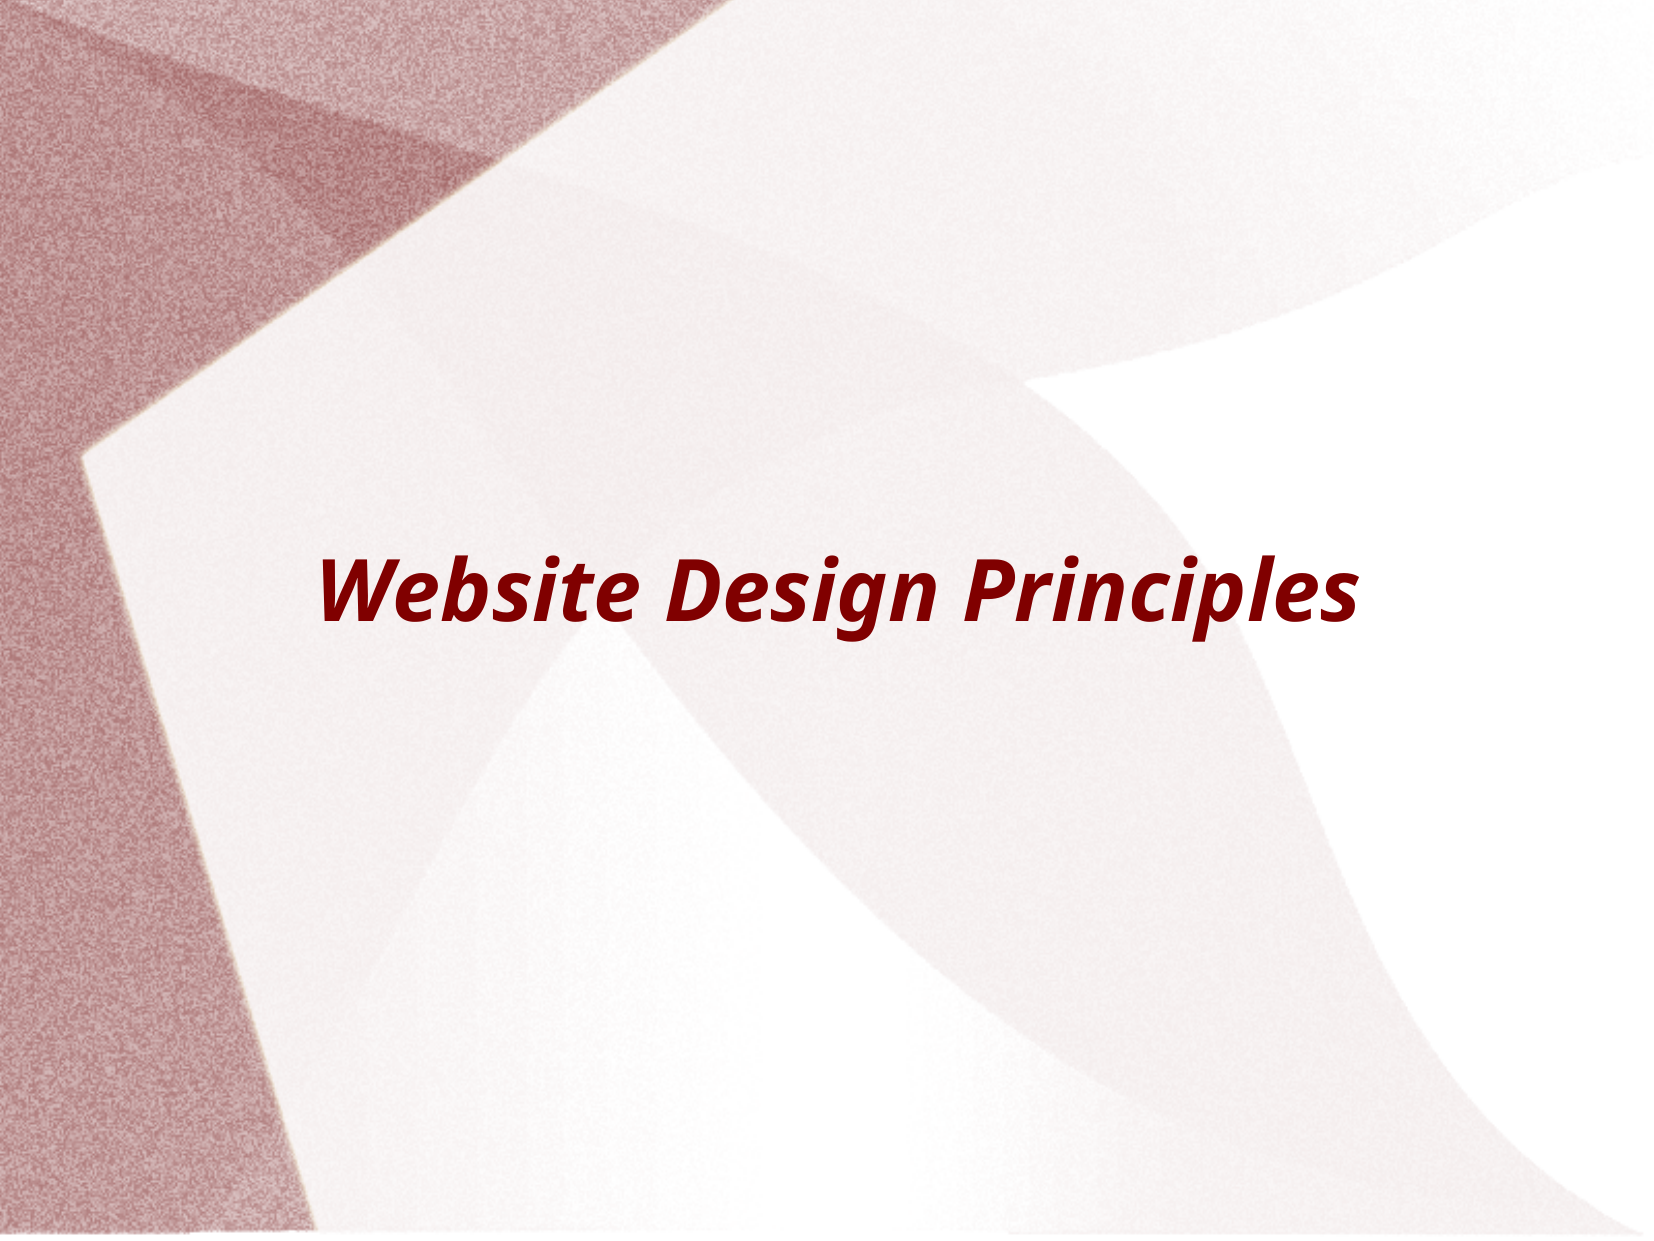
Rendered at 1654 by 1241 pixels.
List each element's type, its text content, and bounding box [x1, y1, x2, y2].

title Website Design Principles [94, 484, 1583, 692]
picture [0, 0, 1654, 1241]
